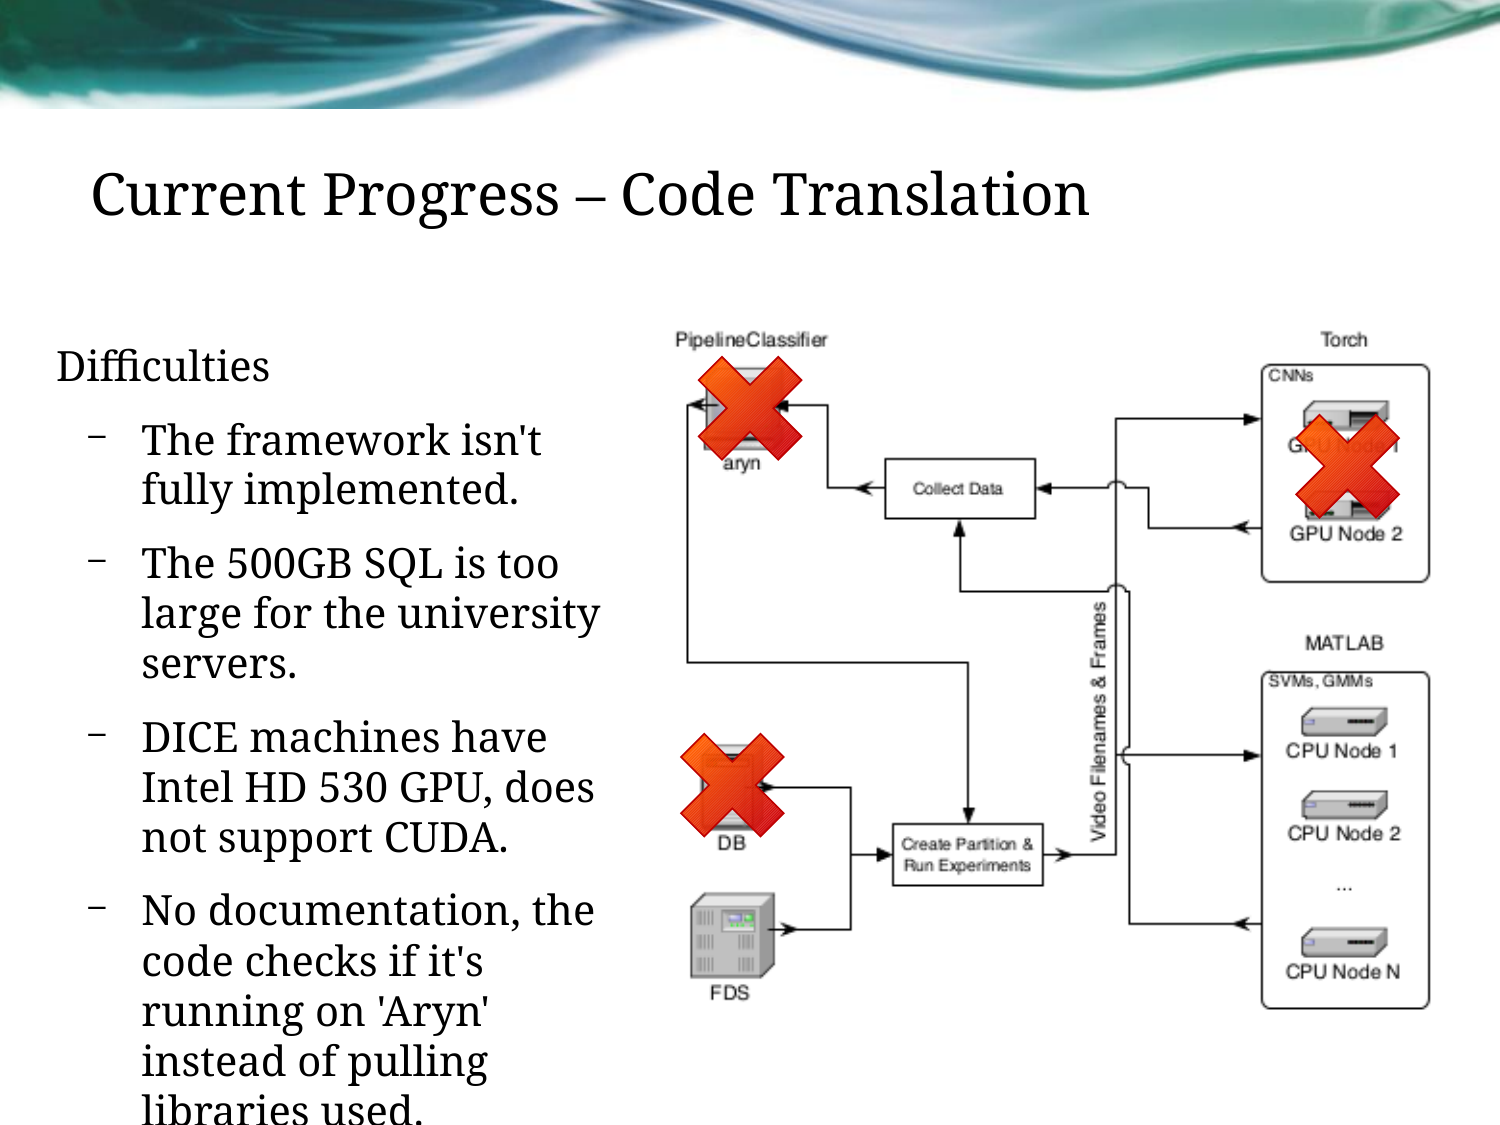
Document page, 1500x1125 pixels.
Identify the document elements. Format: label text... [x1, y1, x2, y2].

list Difficulties The framework isn't fully implemented. The 500GB SQL is too large for the university servers. DICE machines have Intel HD 530 GPU, does not support CUDA. No documentation, the code checks if it's running on 'Aryn' instead of pulling libraries used. [0, 307, 626, 1012]
title Current Progress – Code Translation [75, 149, 1425, 300]
picture [637, 299, 1467, 1031]
picture [1, 0, 1500, 109]
